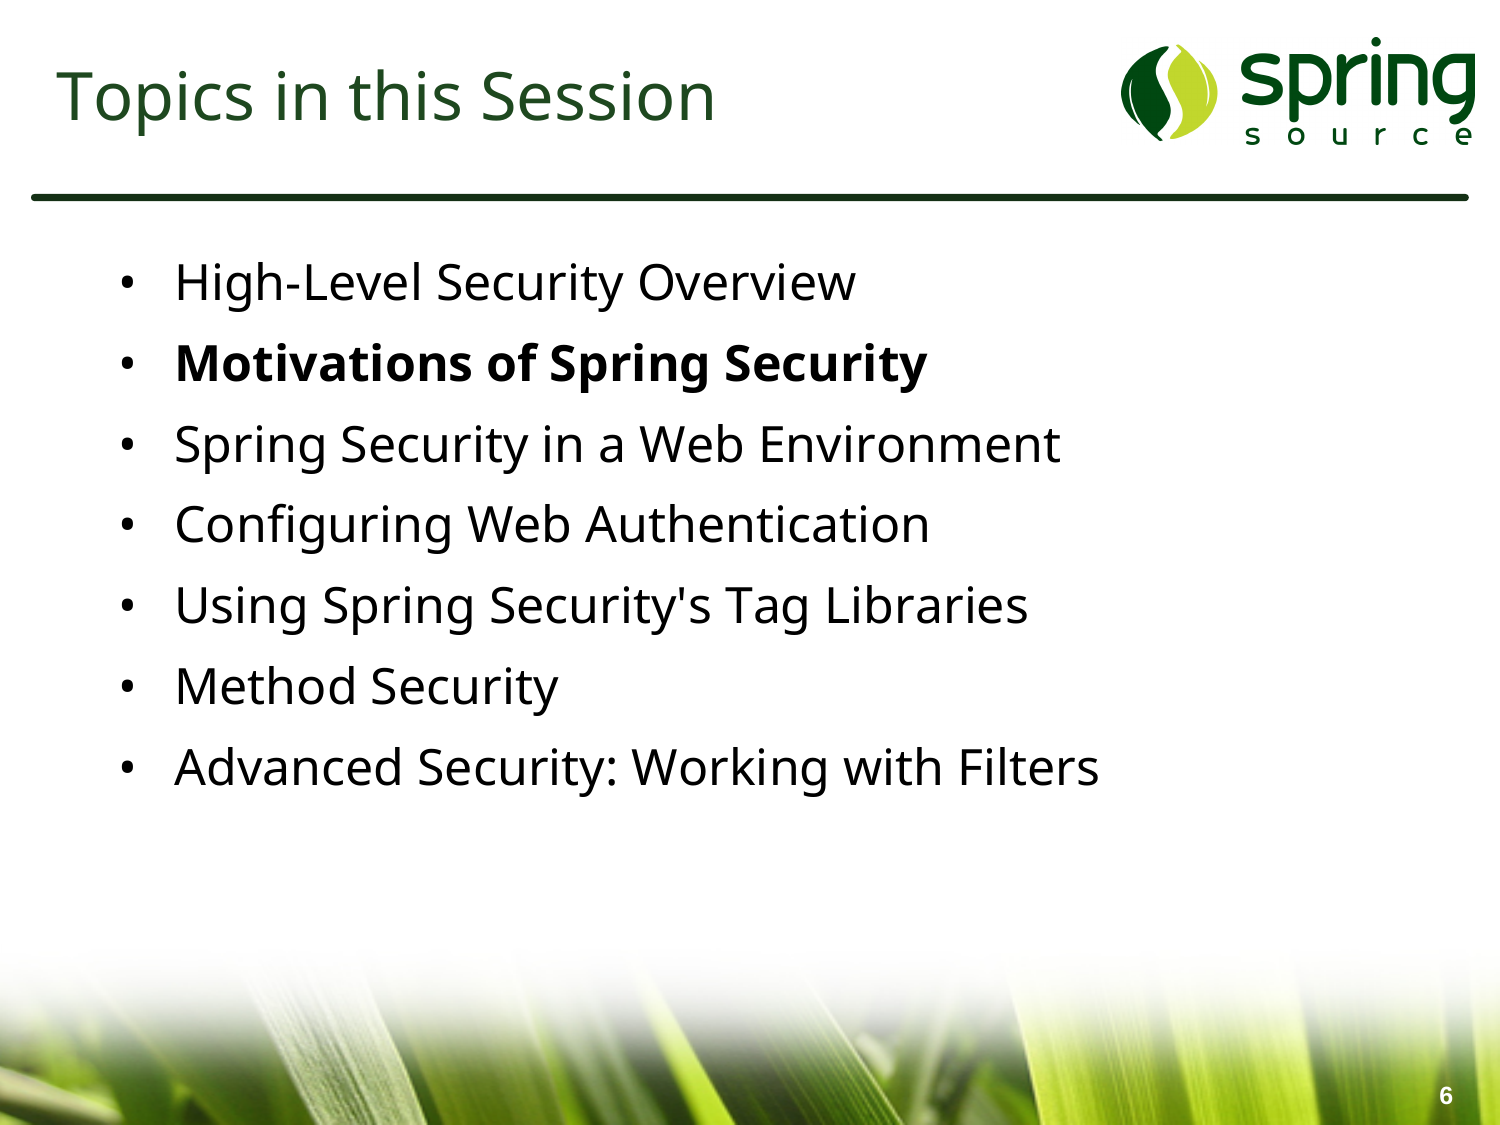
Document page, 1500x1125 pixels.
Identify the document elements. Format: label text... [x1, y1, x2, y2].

list High-Level Security Overview Motivations of Spring Security Spring Security in a Web Environment Configuring Web Authentication Using Spring Security's Tag Libraries Method Security Advanced Security: Working with Filters [103, 239, 1394, 903]
picture [0, 944, 1500, 1125]
picture [1121, 37, 1475, 145]
title Topics in this Session [56, 14, 1089, 176]
